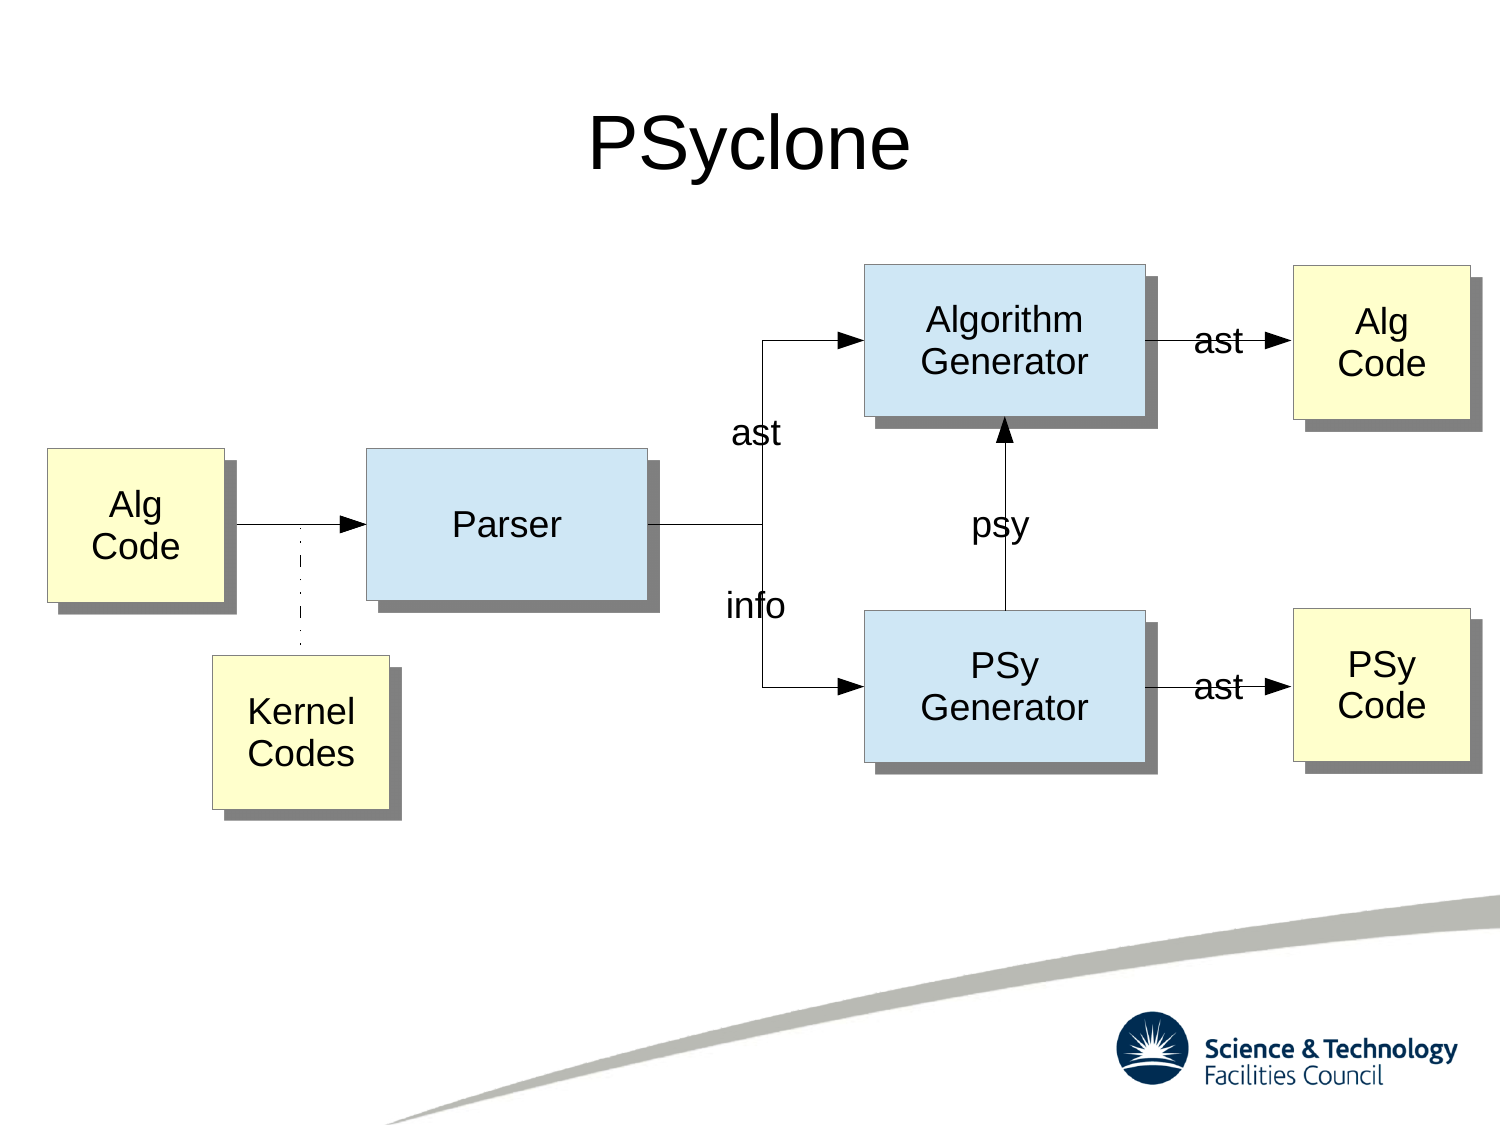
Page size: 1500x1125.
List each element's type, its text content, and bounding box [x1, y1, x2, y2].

text_box PSy Code [1293, 608, 1471, 762]
text_box Parser [366, 448, 648, 601]
text_box psy [956, 496, 1005, 553]
text_box PSy Generator [864, 610, 1146, 763]
title PSyclone [75, 44, 1425, 233]
text_box psy [1006, 496, 1045, 553]
picture [371, 894, 1500, 1125]
text_box Alg Code [1293, 265, 1471, 420]
text_box Kernel Codes [212, 655, 390, 810]
text_box Algorithm Generator [864, 264, 1146, 417]
text_box Alg Code [47, 448, 225, 603]
